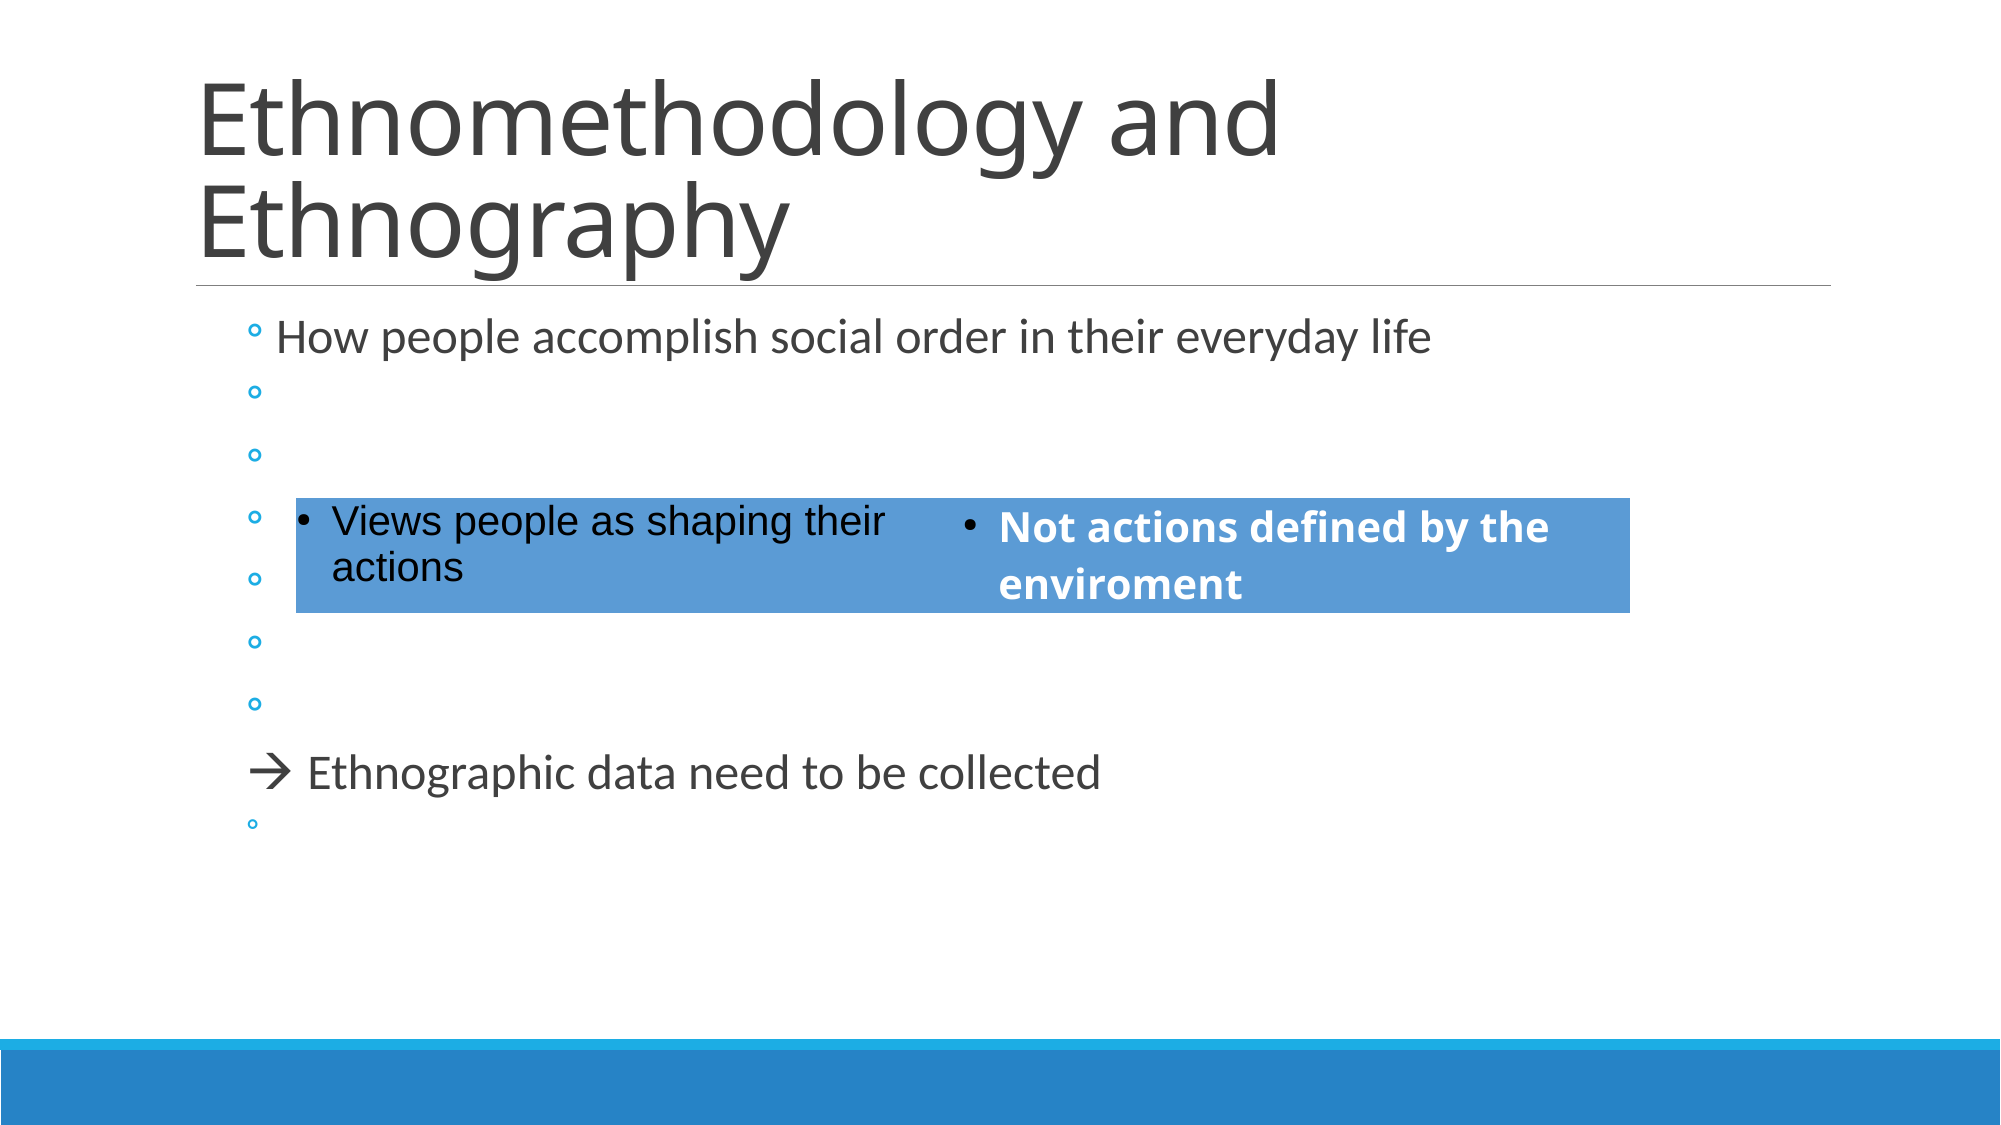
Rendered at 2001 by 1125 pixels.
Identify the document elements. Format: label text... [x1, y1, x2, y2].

table_header Views people as shaping their actions [296, 498, 963, 613]
title Ethnomethodology and Ethnography [180, 47, 1831, 286]
table_header Not actions defined by the enviroment [963, 498, 1630, 613]
list How people accomplish social order in their everyday life  Ethnographic data need to be collected [180, 302, 1831, 963]
